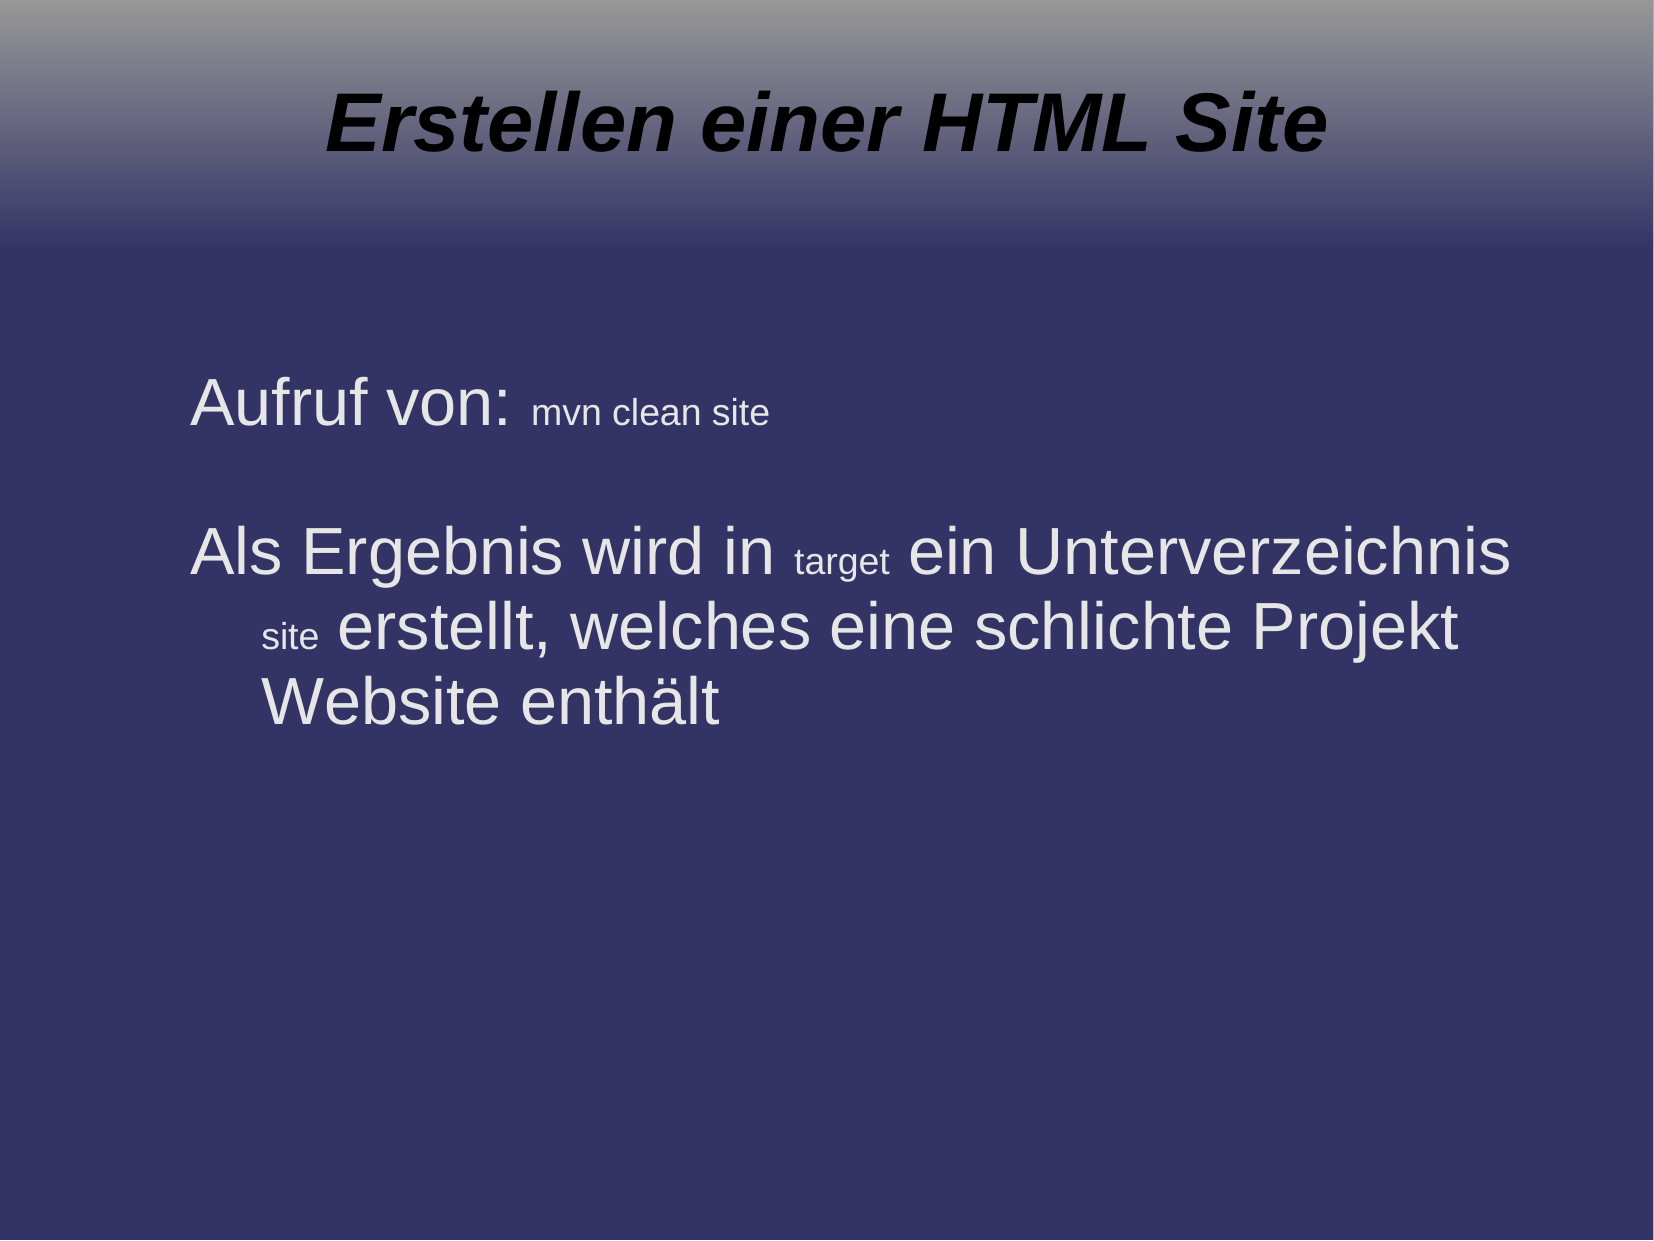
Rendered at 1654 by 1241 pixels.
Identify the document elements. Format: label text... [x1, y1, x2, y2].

list Aufruf von: mvn clean site Als Ergebnis wird in target ein Unterverzeichnis site erstellt, welches eine schlichte Projekt Website enthält [178, 364, 1570, 1147]
title Erstellen einer HTML Site [121, 19, 1534, 227]
